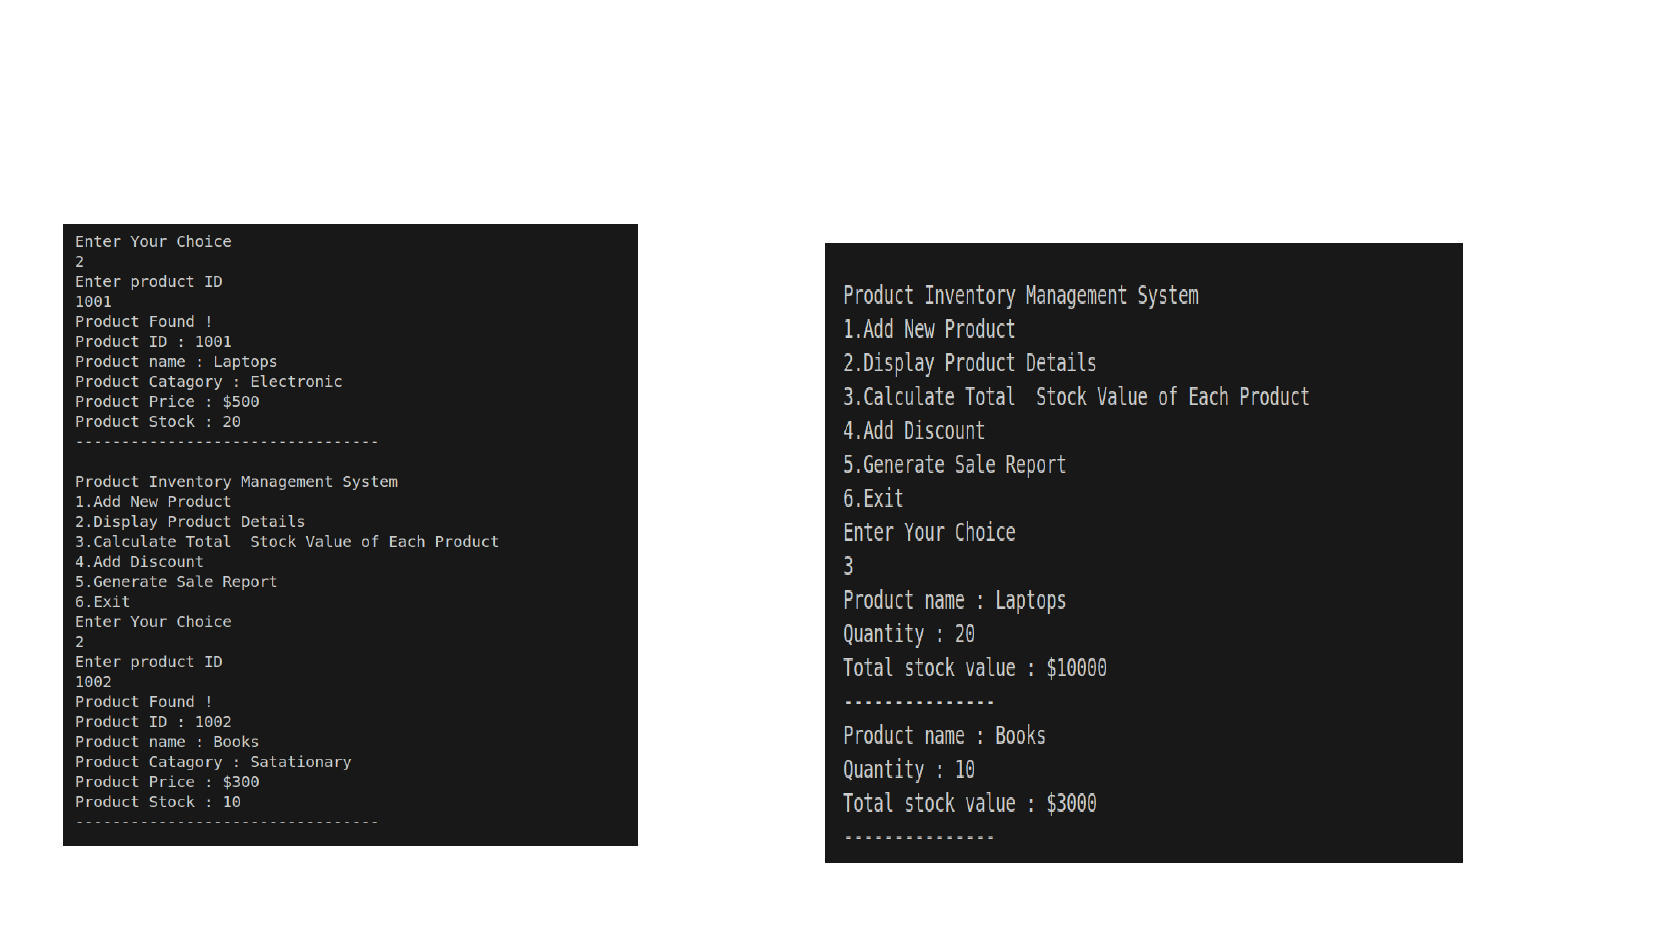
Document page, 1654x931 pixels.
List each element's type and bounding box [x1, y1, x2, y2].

picture [825, 243, 1463, 863]
picture [63, 224, 638, 846]
